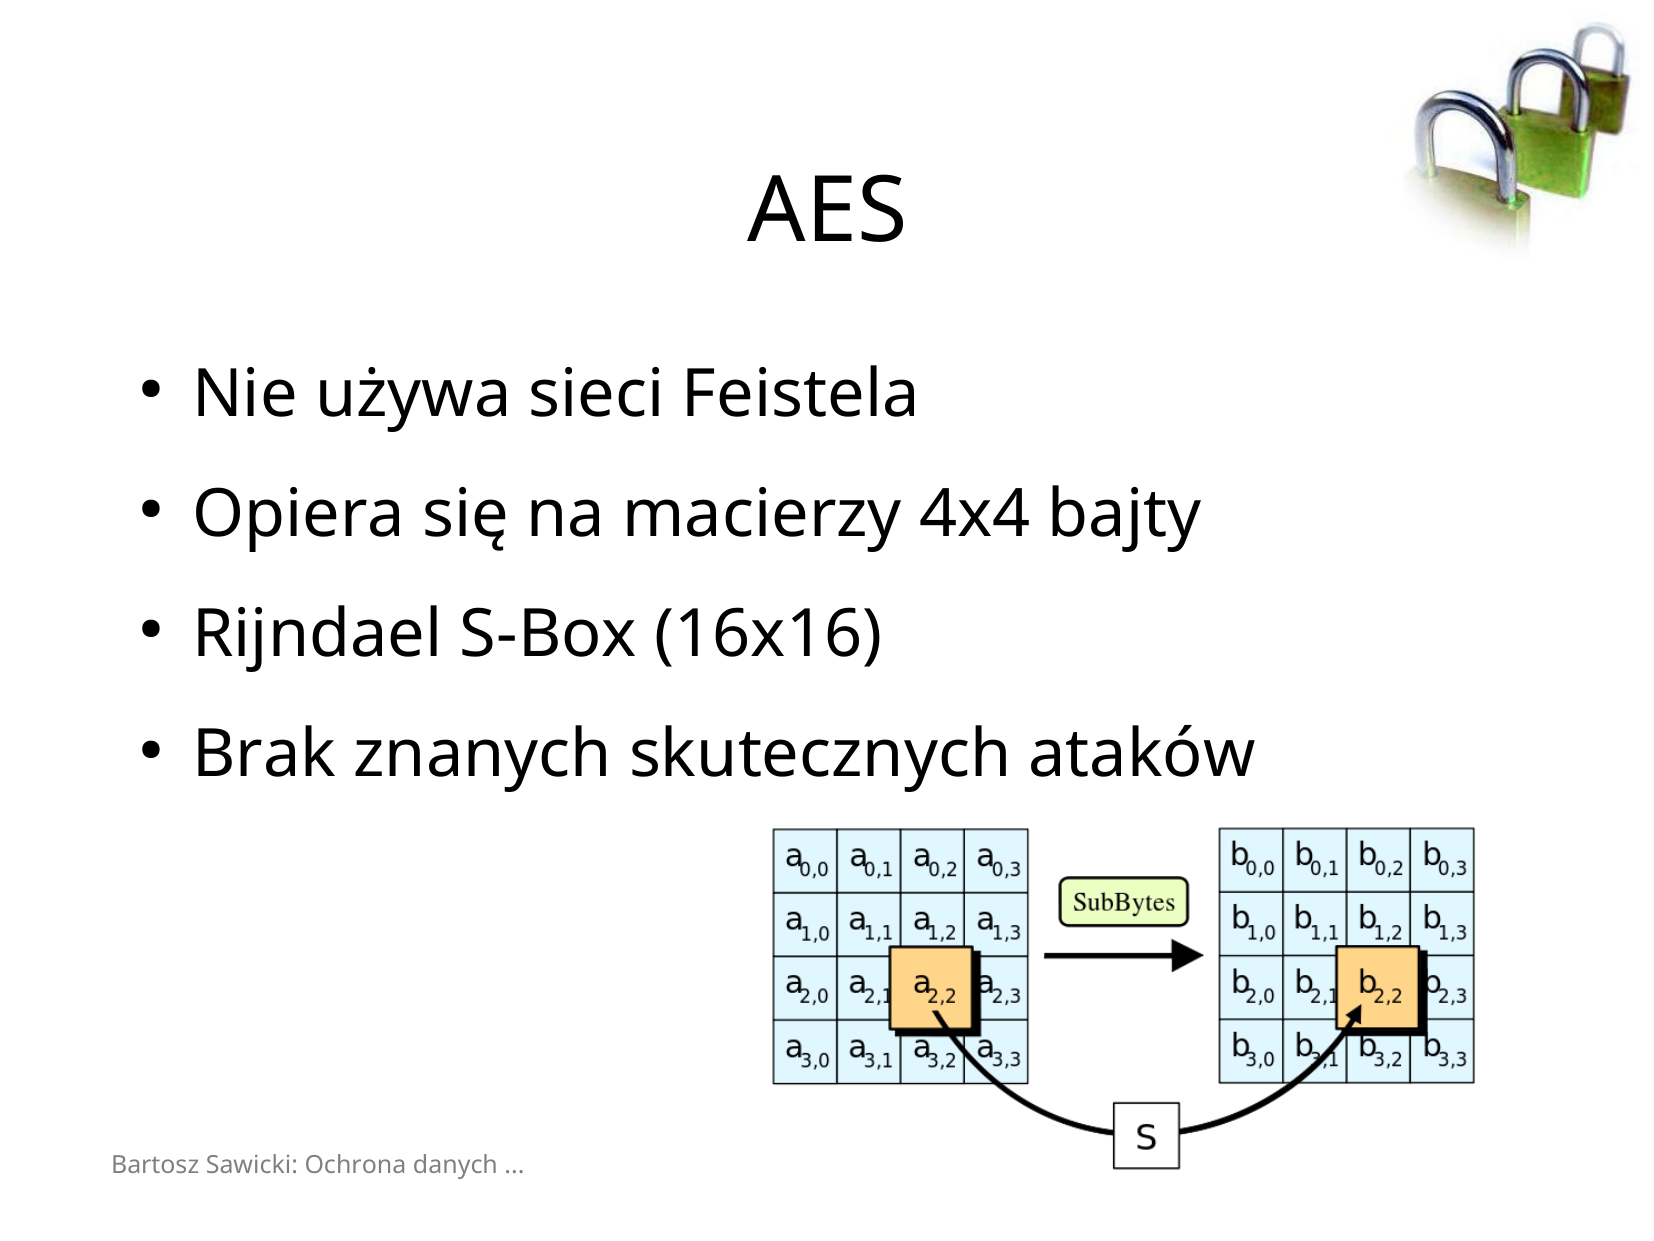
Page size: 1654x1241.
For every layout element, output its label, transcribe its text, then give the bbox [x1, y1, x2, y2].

list Nie używa sieci Feistela Opiera się na macierzy 4x4 bajty Rijndael S-Box (16x16) Brak znanych skutecznych ataków [121, 344, 1534, 1065]
picture [767, 814, 1479, 1183]
picture [1385, 14, 1640, 266]
title AES [121, 102, 1534, 310]
